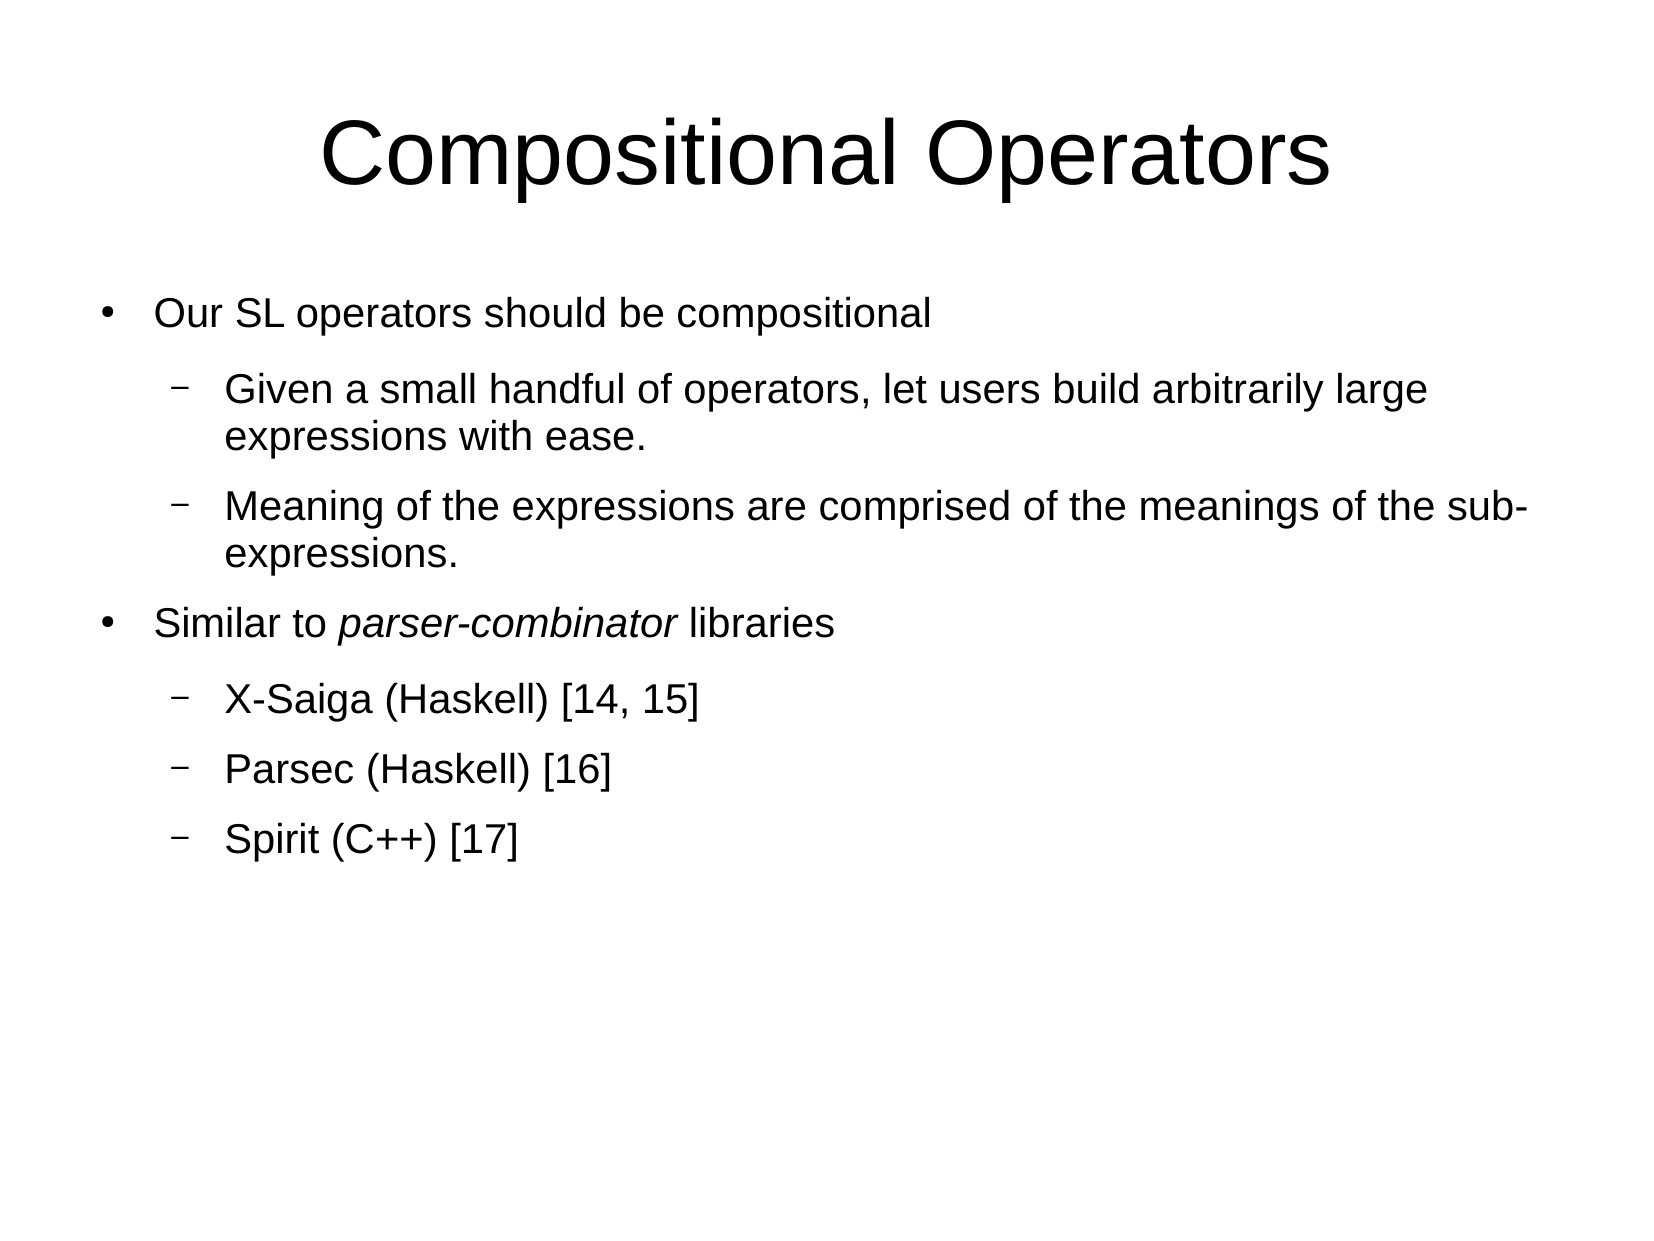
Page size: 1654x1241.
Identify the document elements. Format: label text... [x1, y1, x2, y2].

list Our SL operators should be compositional Given a small handful of operators, let users build arbitrarily large expressions with ease. Meaning of the expressions are comprised of the meanings of the sub-expressions. Similar to parser-combinator libraries X-Saiga (Haskell) [14, 15] Parsec (Haskell) [16] Spirit (C++) [17] [82, 290, 1571, 1010]
title Compositional Operators [82, 49, 1571, 257]
